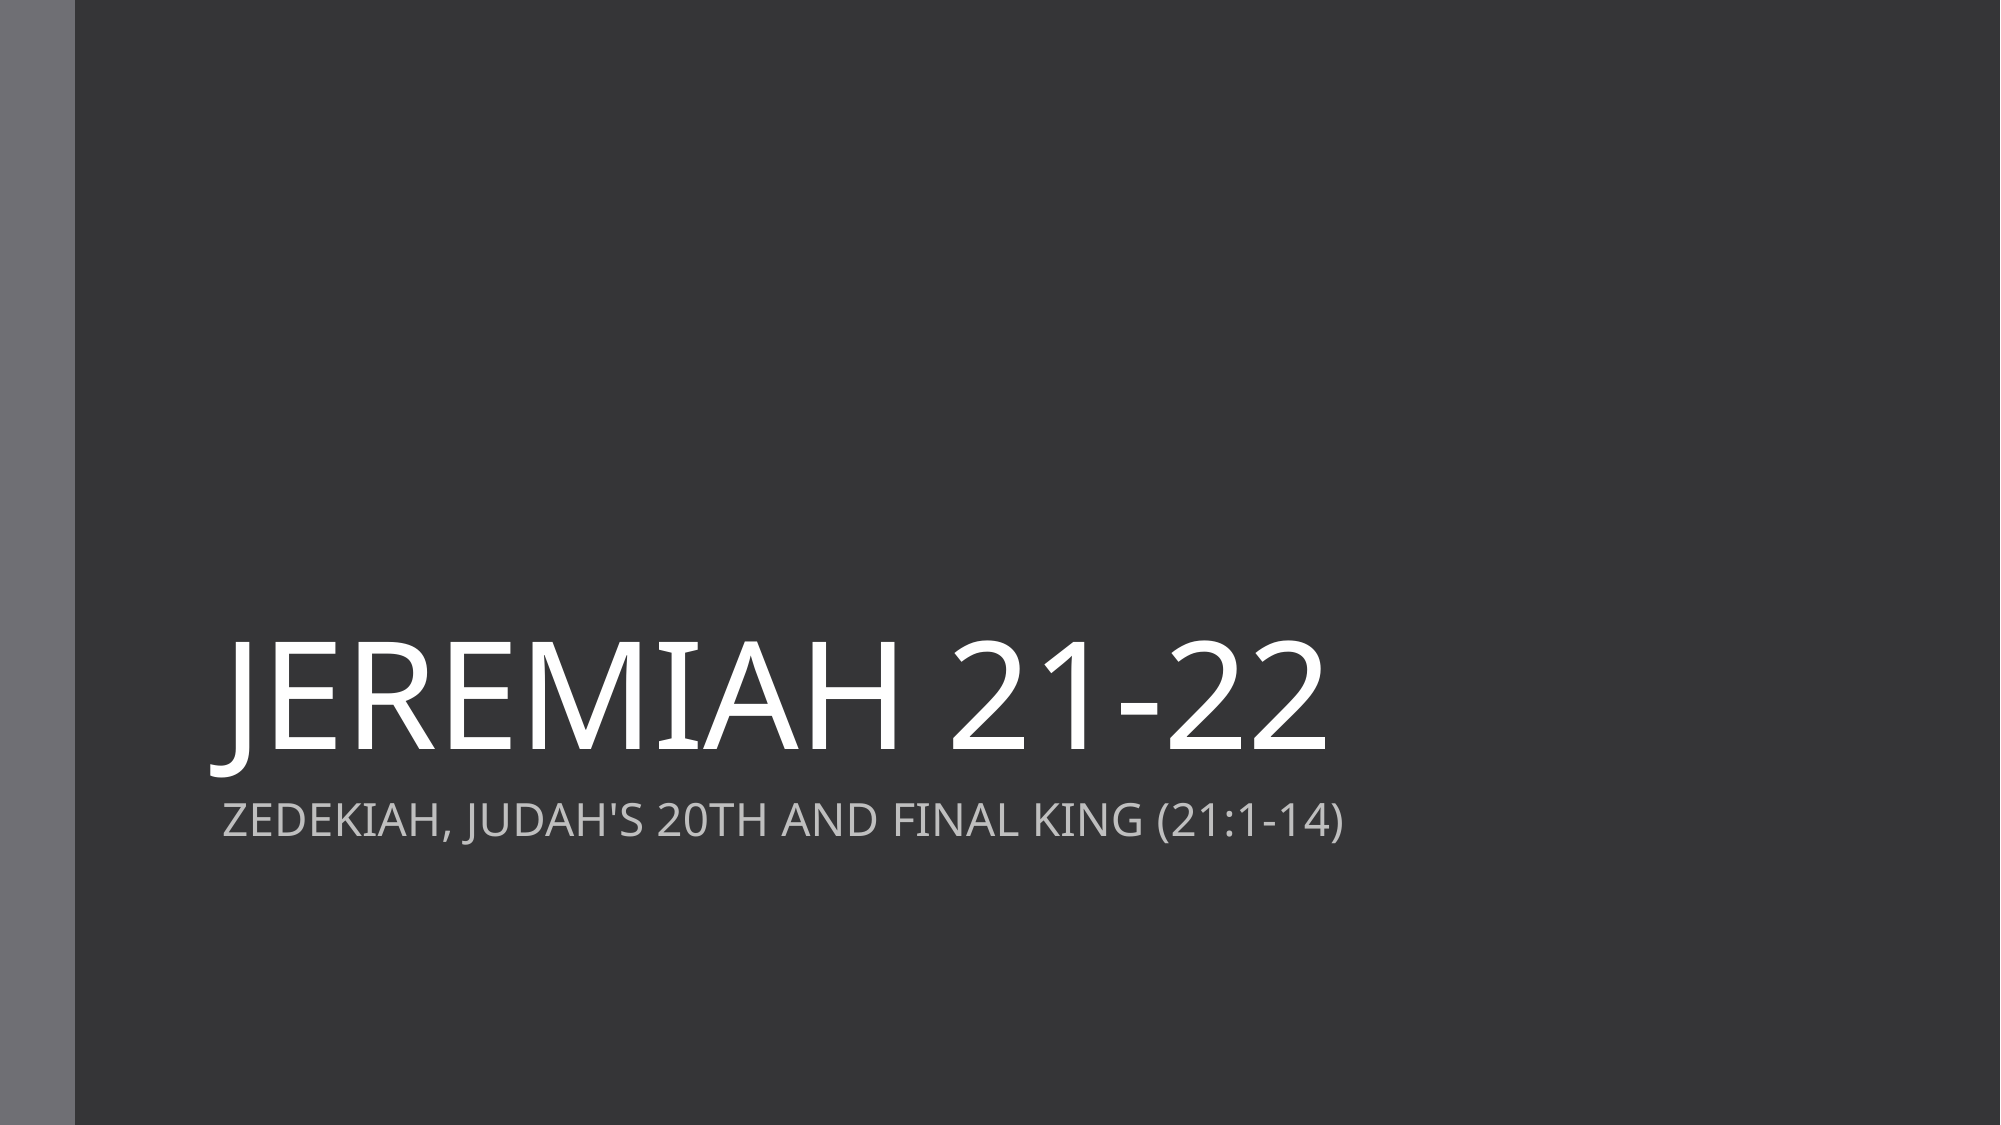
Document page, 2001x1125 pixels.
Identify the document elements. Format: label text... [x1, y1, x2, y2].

title JEREMIAH 21-22 [206, 124, 1752, 787]
subtitle ZEDEKIAH, JUDAH'S 20TH AND FINAL KING (21:1-14) [206, 787, 1752, 1066]
